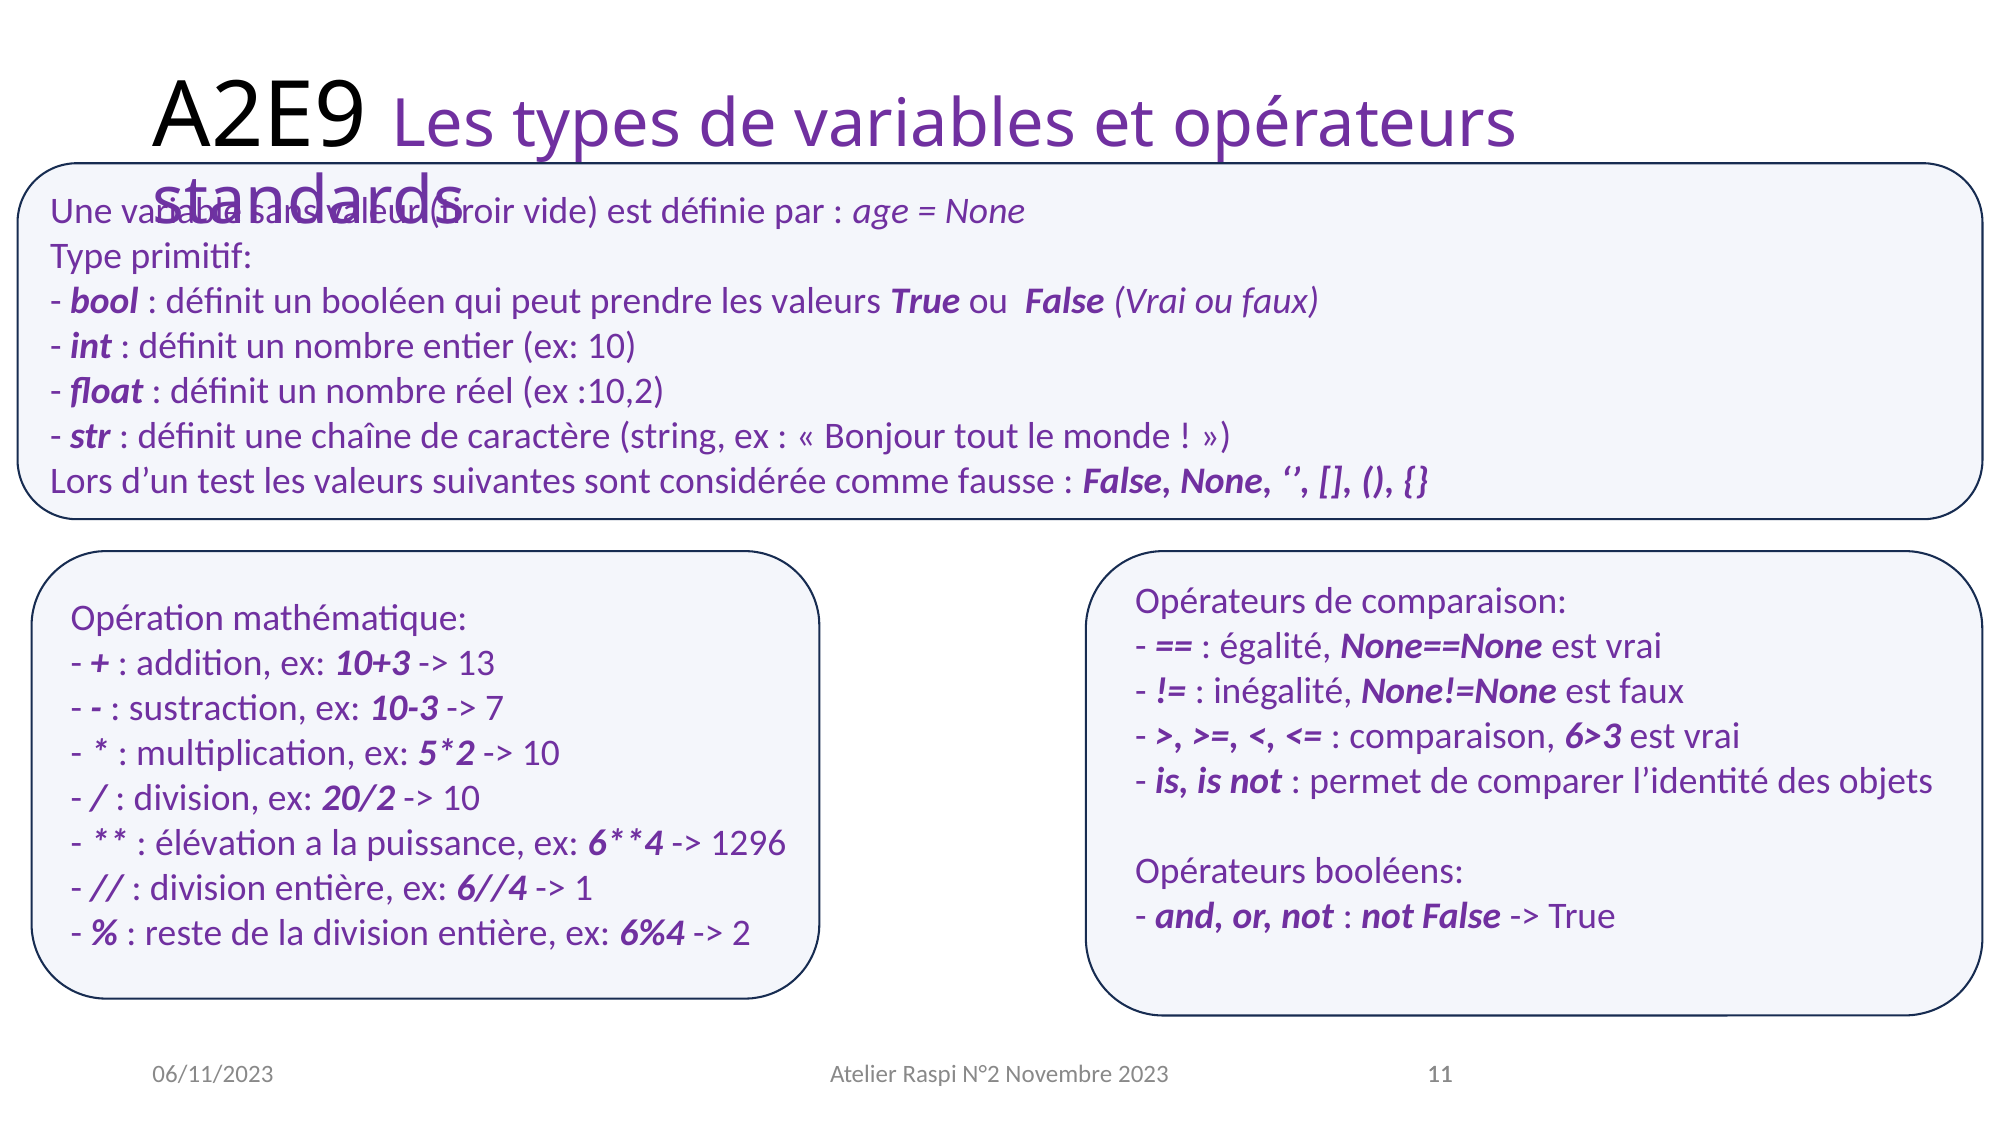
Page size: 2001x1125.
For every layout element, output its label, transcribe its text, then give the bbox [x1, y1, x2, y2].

text_box 06/11/2023 [137, 1042, 588, 1103]
text_box Opération mathématique: - + : addition, ex: 10+3 -> 13 - - : sustraction, ex: 10-3 -> 7 - * : multiplication, ex: 5*2 -> 10 - / : division, ex: 20/2 -> 10 - ** : élévation a la puissance, ex: 6**4 -> 1296 - // : division entière, ex: 6//4 -> 1 - % : reste de la division entière, ex: 6%4 -> 2 [55, 585, 901, 964]
text_box [1085, 551, 1983, 1016]
text_box [37, 163, 1983, 520]
text_box [31, 551, 808, 999]
text_box [1412, 1042, 1863, 1103]
text_box Opérateurs de comparaison: - == : égalité, None==None est vrai - != : inégalité, None!=None est faux - >, >=, <, <= : comparaison, 6>3 est vrai - is, is not : permet de comparer l’identité des objets Opérateurs booléens: - and, or, not : not False -> True [1120, 568, 1965, 947]
text_box A2E9 Les types de variables et opérateurs standards [137, 59, 1863, 163]
text_box Une variable sans valeur (tiroir vide) est définie par : age = None Type primitif: - bool : définit un booléen qui peut prendre les valeurs True ou False (Vrai ou faux) - int : définit un nombre entier (ex: 10) - float : définit un nombre réel (ex :10,2) - str : définit une chaîne de caractère (string, ex : « Bonjour tout le monde ! ») Lors d’un test les valeurs suivantes sont considérée comme fausse : False, None, ‘’, [], (), {} [35, 178, 1459, 512]
text_box [17, 180, 35, 502]
text_box Atelier Raspi N°2 Novembre 2023 [662, 1042, 1338, 1103]
